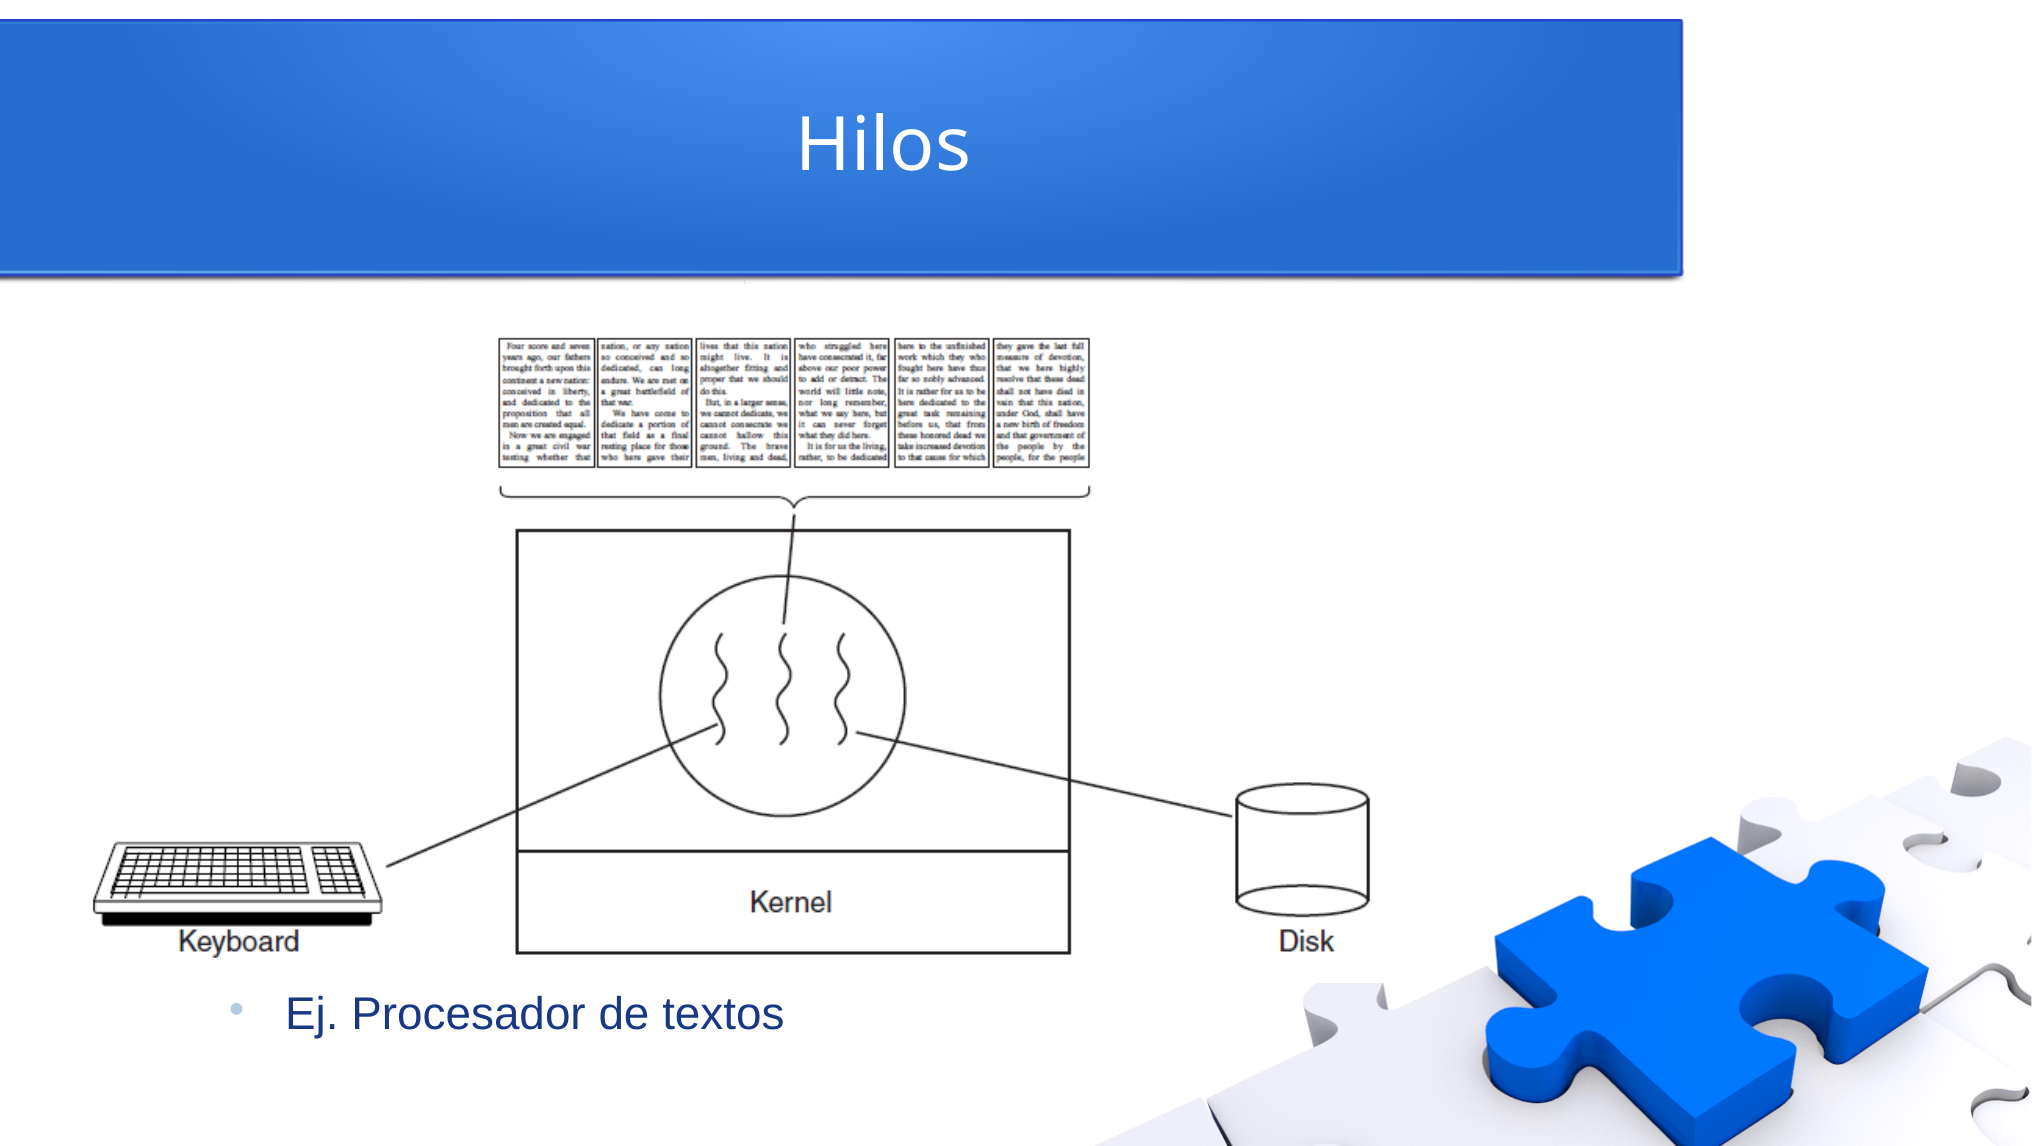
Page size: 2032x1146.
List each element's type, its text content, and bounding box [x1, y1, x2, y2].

picture [0, 19, 1689, 284]
picture [70, 318, 2032, 1146]
text_box Ej. Procesador de textos [214, 981, 1359, 1099]
title Hilos [101, 45, 1666, 237]
